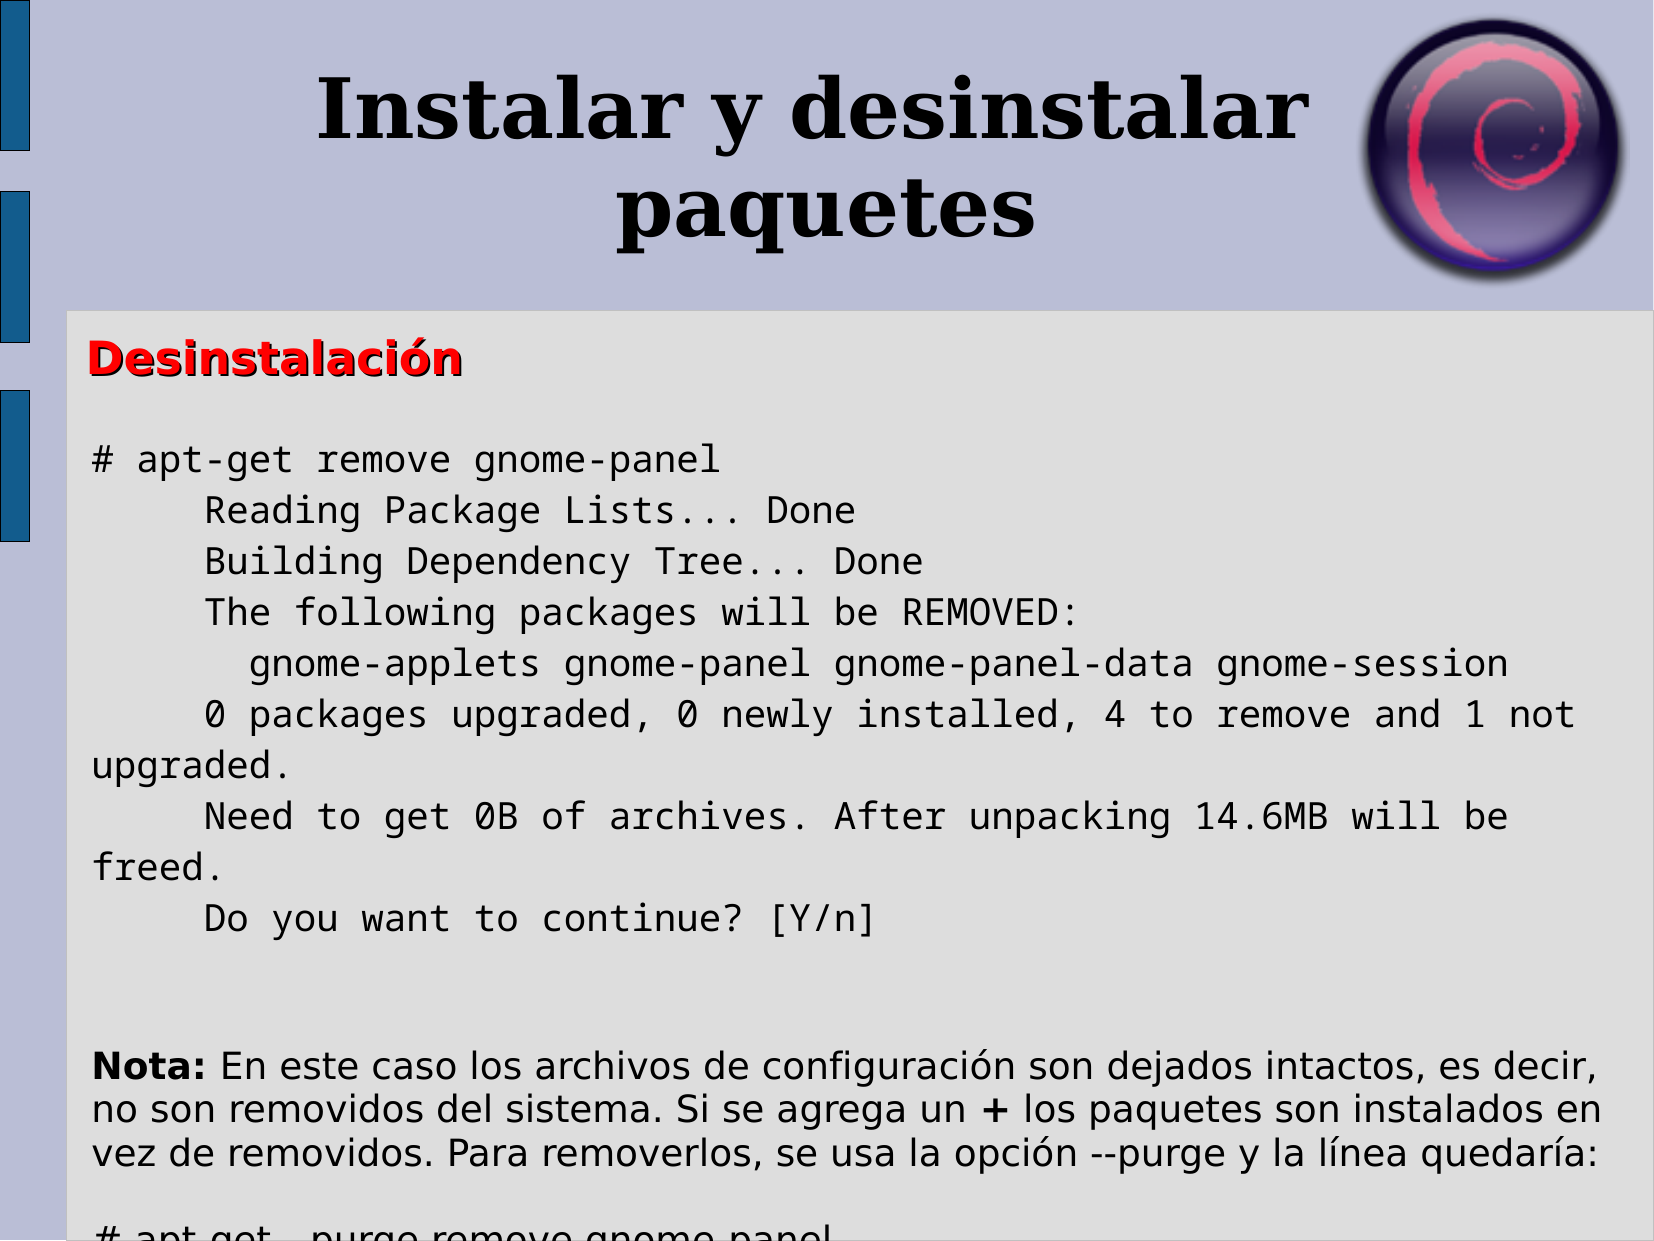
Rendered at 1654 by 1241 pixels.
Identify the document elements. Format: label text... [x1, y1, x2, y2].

text_box Instalar y desinstalar paquetes [59, 53, 1595, 264]
text_box # apt-get remove gnome-panel Reading Package Lists... Done Building Dependency Tree... Done The following packages will be REMOVED: gnome-applets gnome-panel gnome-panel-data gnome-session 0 packages upgraded, 0 newly installed, 4 to remove and 1 not upgraded. Need to get 0B of archives. After unpacking 14.6MB will be freed. Do you want to continue? [Y/n] Nota: En este caso los archivos de configuración son dejados intactos, es decir, no son removidos del sistema. Si se agrega un + los paquetes son instalados en vez de removidos. Para removerlos, se usa la opción --purge y la línea quedaría: # apt-get --purge remove gnome-panel [76, 424, 1642, 1204]
text_box Desinstalación [70, 324, 1241, 394]
picture [1334, 5, 1630, 302]
